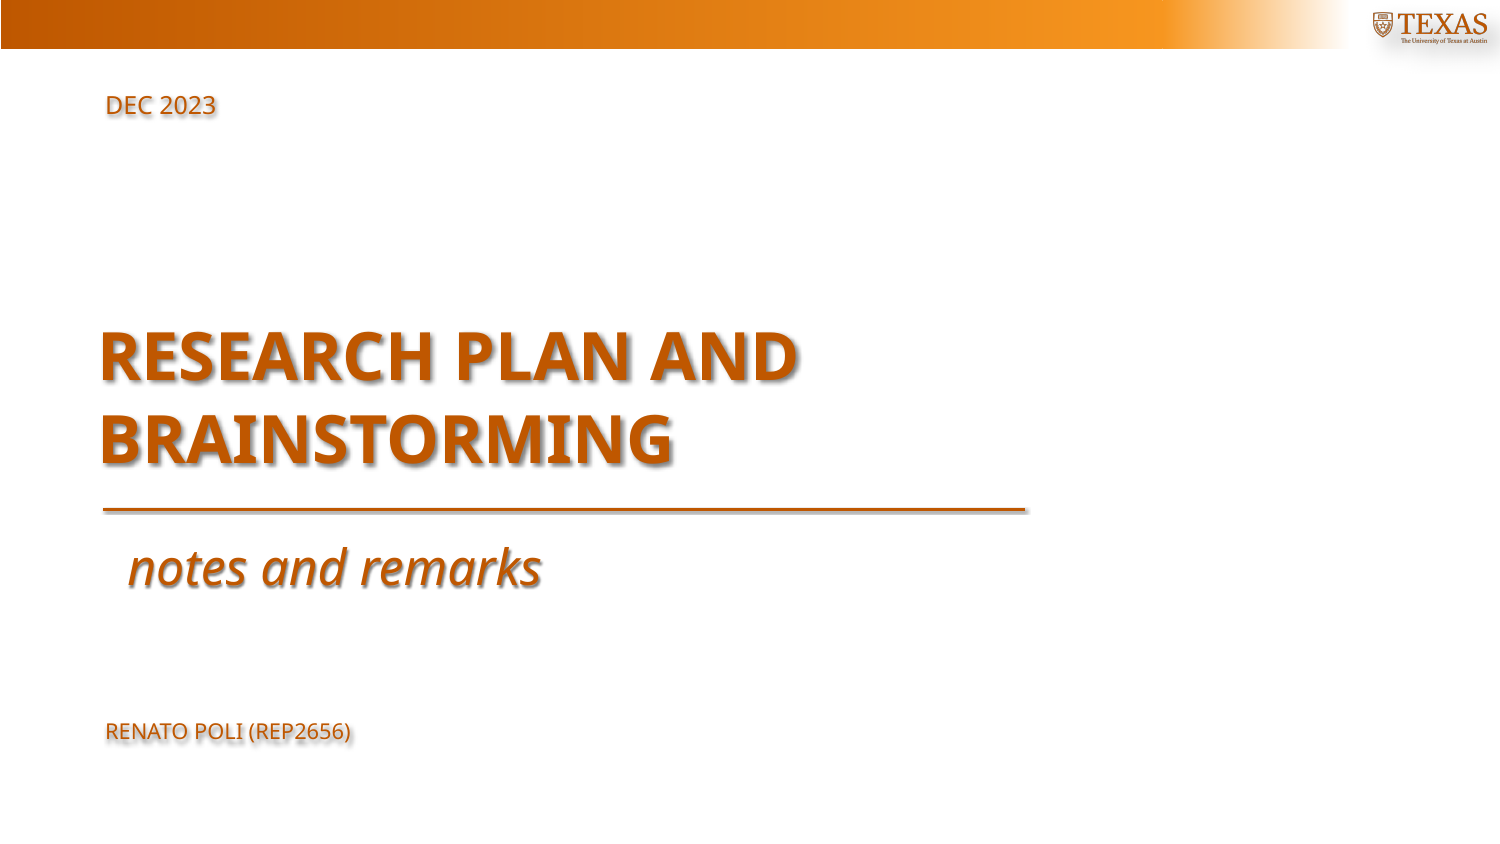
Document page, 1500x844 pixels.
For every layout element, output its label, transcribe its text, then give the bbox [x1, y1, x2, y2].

picture [1348, 0, 1500, 68]
text_box notes and remarks [112, 525, 901, 638]
text_box Renato poli (rep2656) [89, 674, 1384, 750]
text_box Dec 2023 [89, 74, 1375, 139]
text_box RESEARCH PLAN AND BRAINSTORMING [82, 196, 1377, 485]
